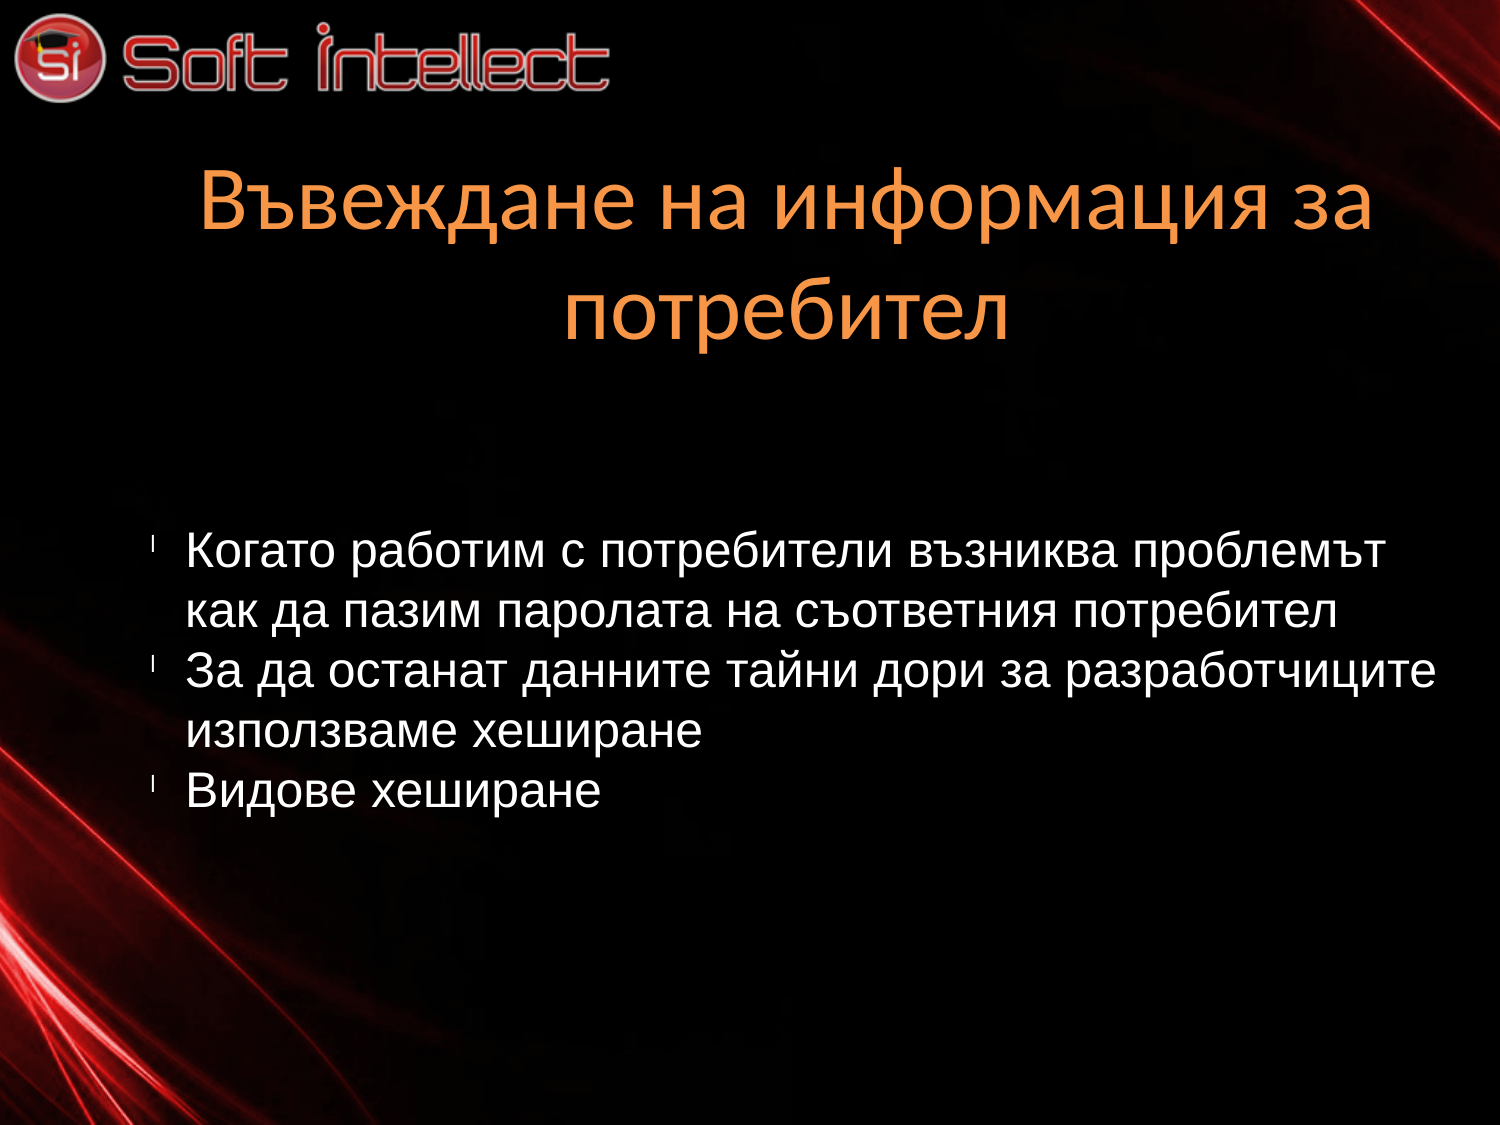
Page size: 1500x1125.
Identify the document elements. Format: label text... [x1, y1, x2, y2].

text_box Въвеждане на информация за потребител [150, 127, 1425, 368]
picture [0, 0, 1500, 1125]
text_box Когато работим с потребители възниква проблемът как да пазим паролата на съответния потребител За да останат данните тайни дори за разработчиците използваме хеширане Видове хеширане [134, 509, 1470, 1125]
